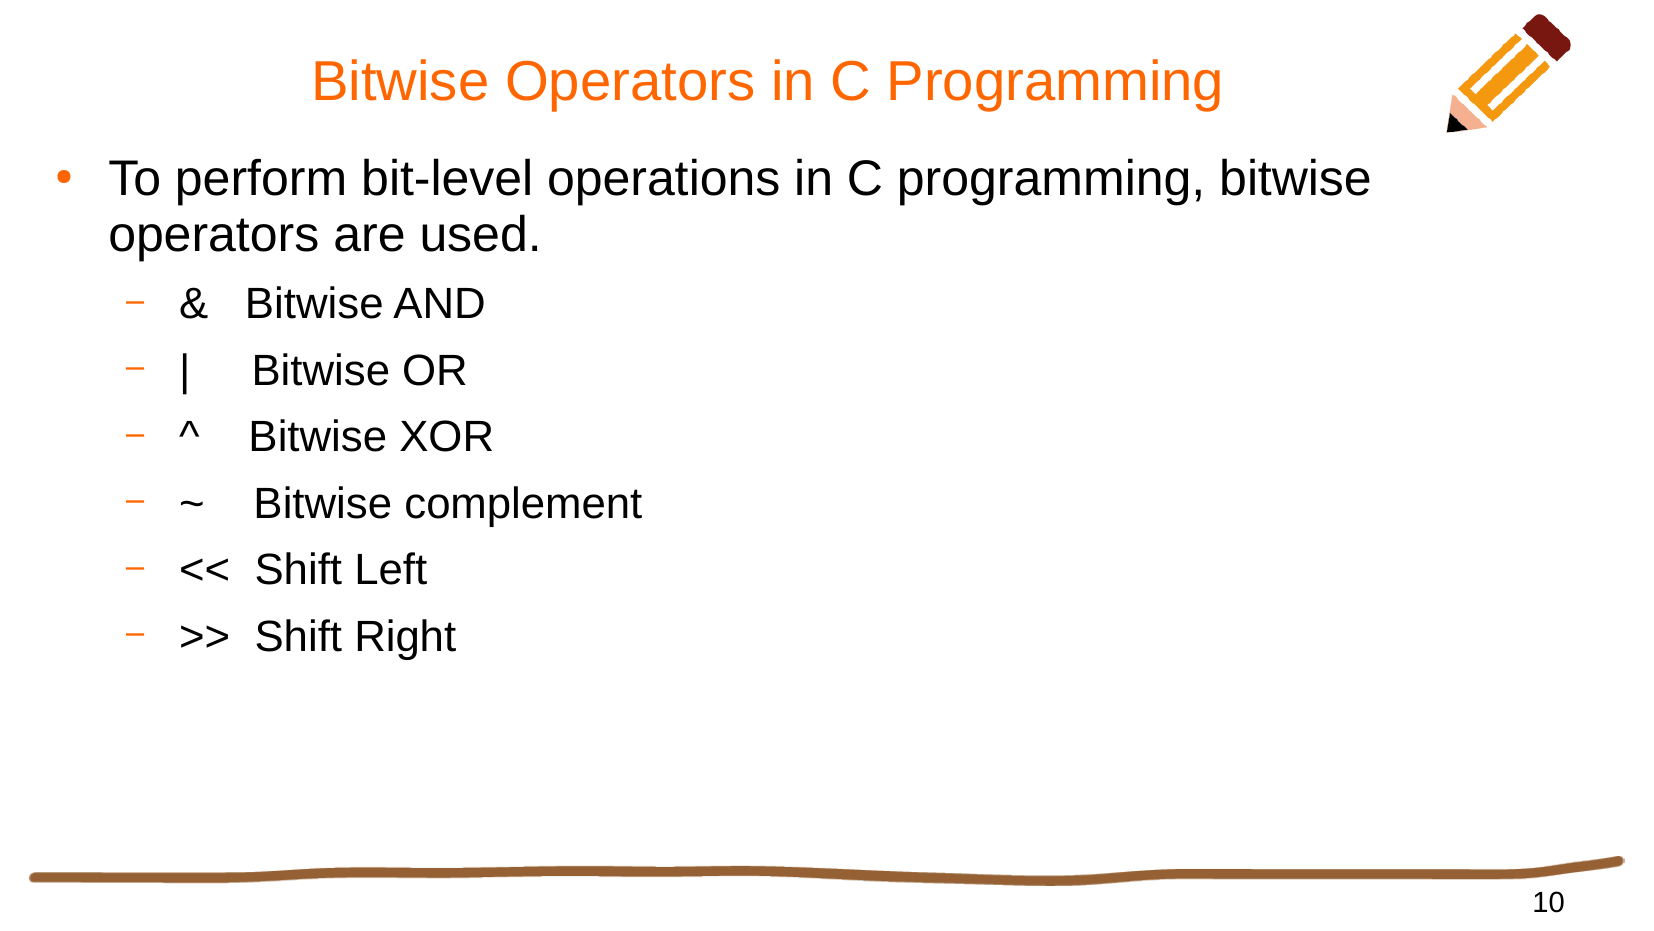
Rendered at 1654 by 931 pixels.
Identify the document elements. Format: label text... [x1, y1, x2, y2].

picture [29, 856, 1625, 886]
list To perform bit-level operations in C programming, bitwise operators are used. & Bitwise AND | Bitwise OR ^ Bitwise XOR ~ Bitwise complement << Shift Left >> Shift Right [37, 150, 1487, 800]
picture [1446, 14, 1571, 133]
title Bitwise Operators in C Programming [88, 29, 1447, 133]
